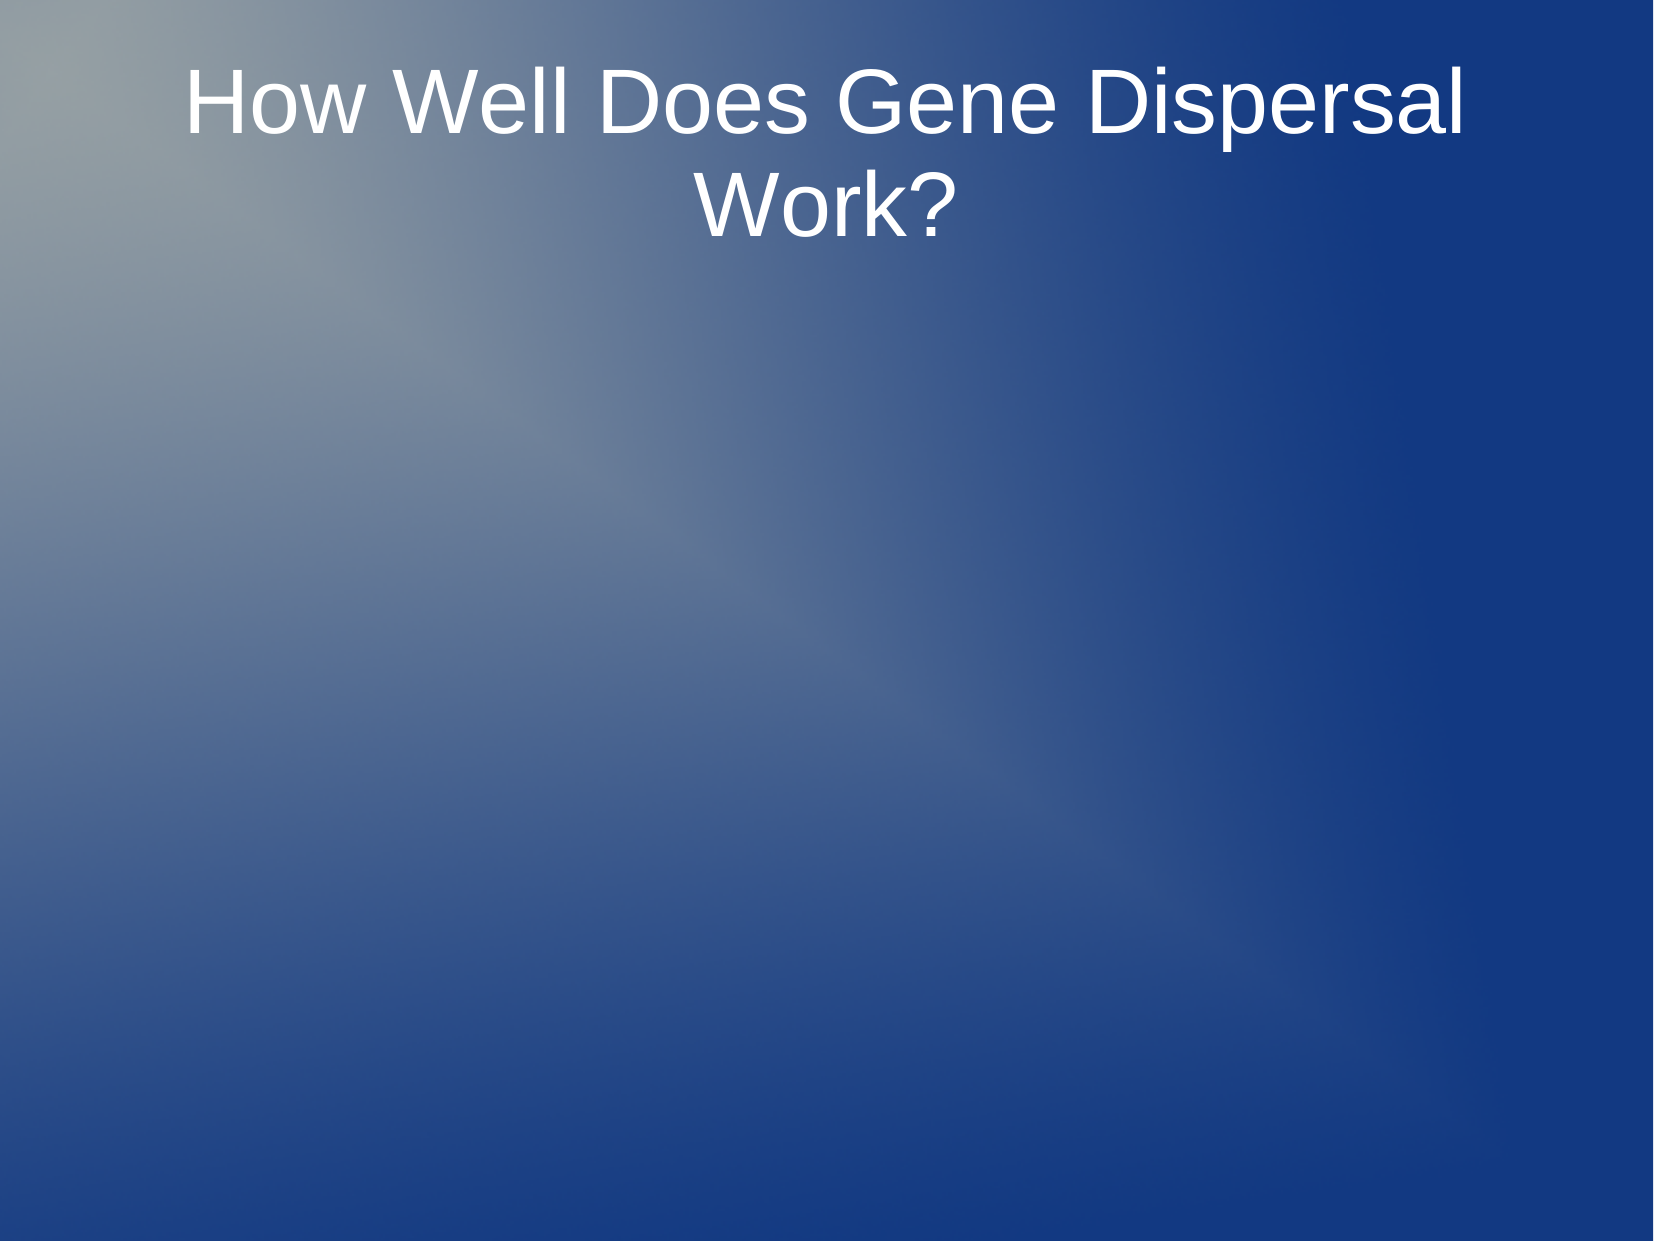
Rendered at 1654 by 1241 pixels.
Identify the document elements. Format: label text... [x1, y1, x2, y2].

picture [0, 0, 1654, 1241]
title How Well Does Gene Dispersal Work? [82, 49, 1571, 257]
